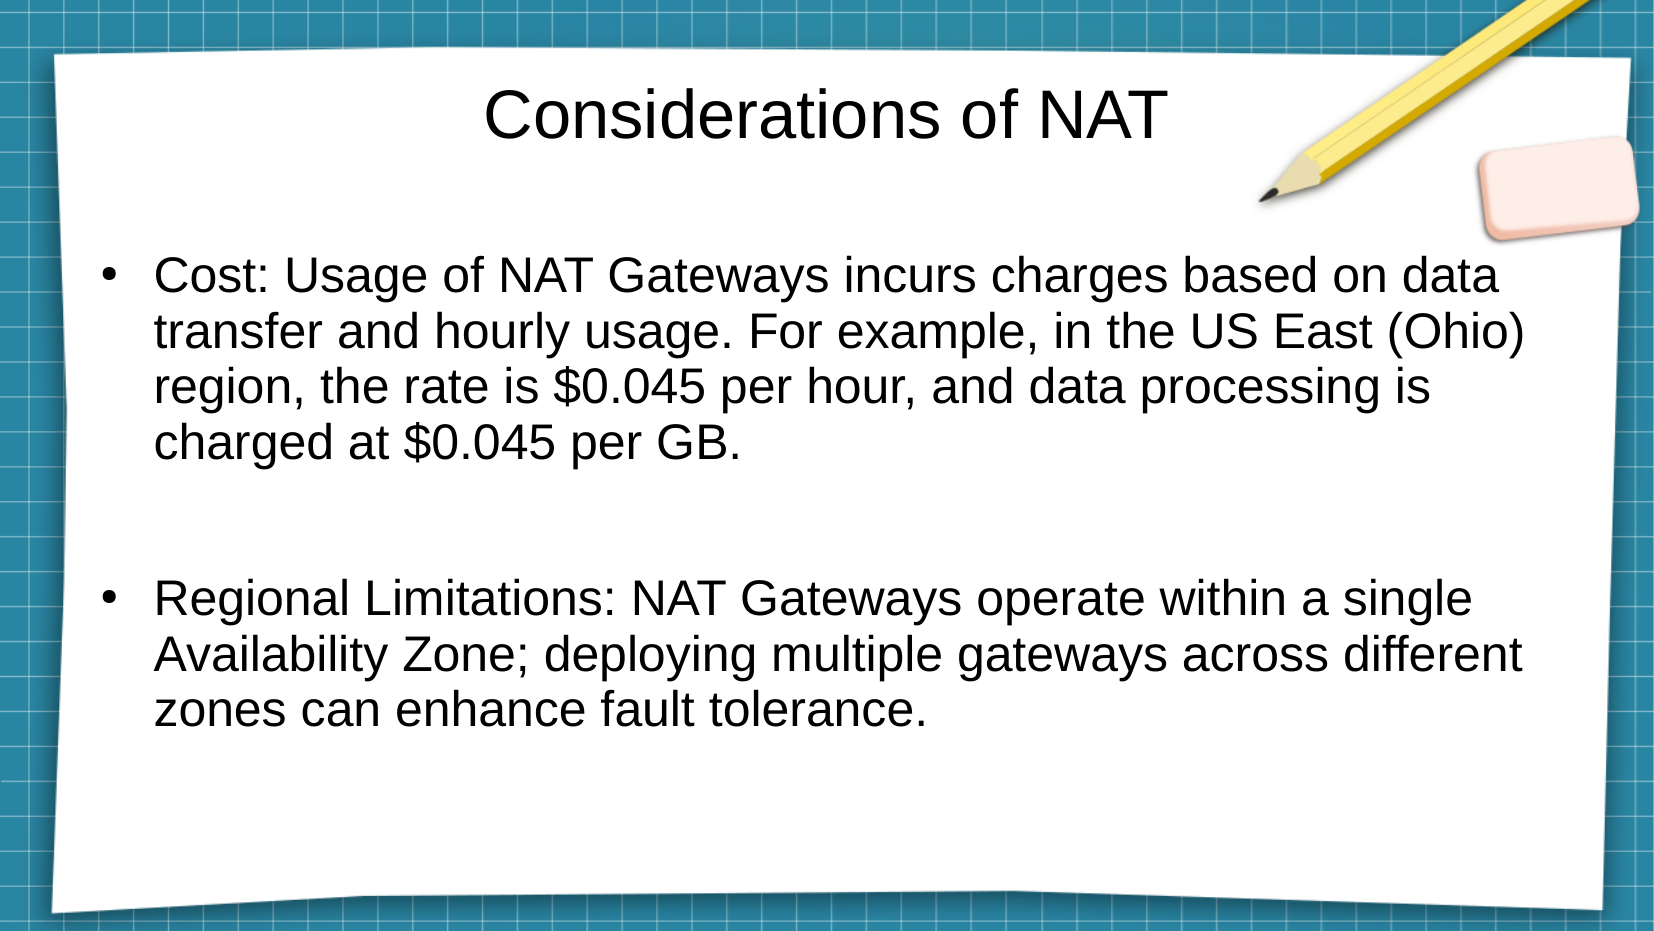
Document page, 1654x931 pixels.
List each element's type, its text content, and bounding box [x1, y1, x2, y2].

picture [0, 0, 1654, 931]
list Cost: Usage of NAT Gateways incurs charges based on data transfer and hourly usage. For example, in the US East (Ohio) region, the rate is $0.045 per hour, and data processing is charged at $0.045 per GB. Regional Limitations: NAT Gateways operate within a single Availability Zone; deploying multiple gateways across different zones can enhance fault tolerance. [82, 247, 1571, 787]
title Considerations of NAT [82, 37, 1571, 193]
